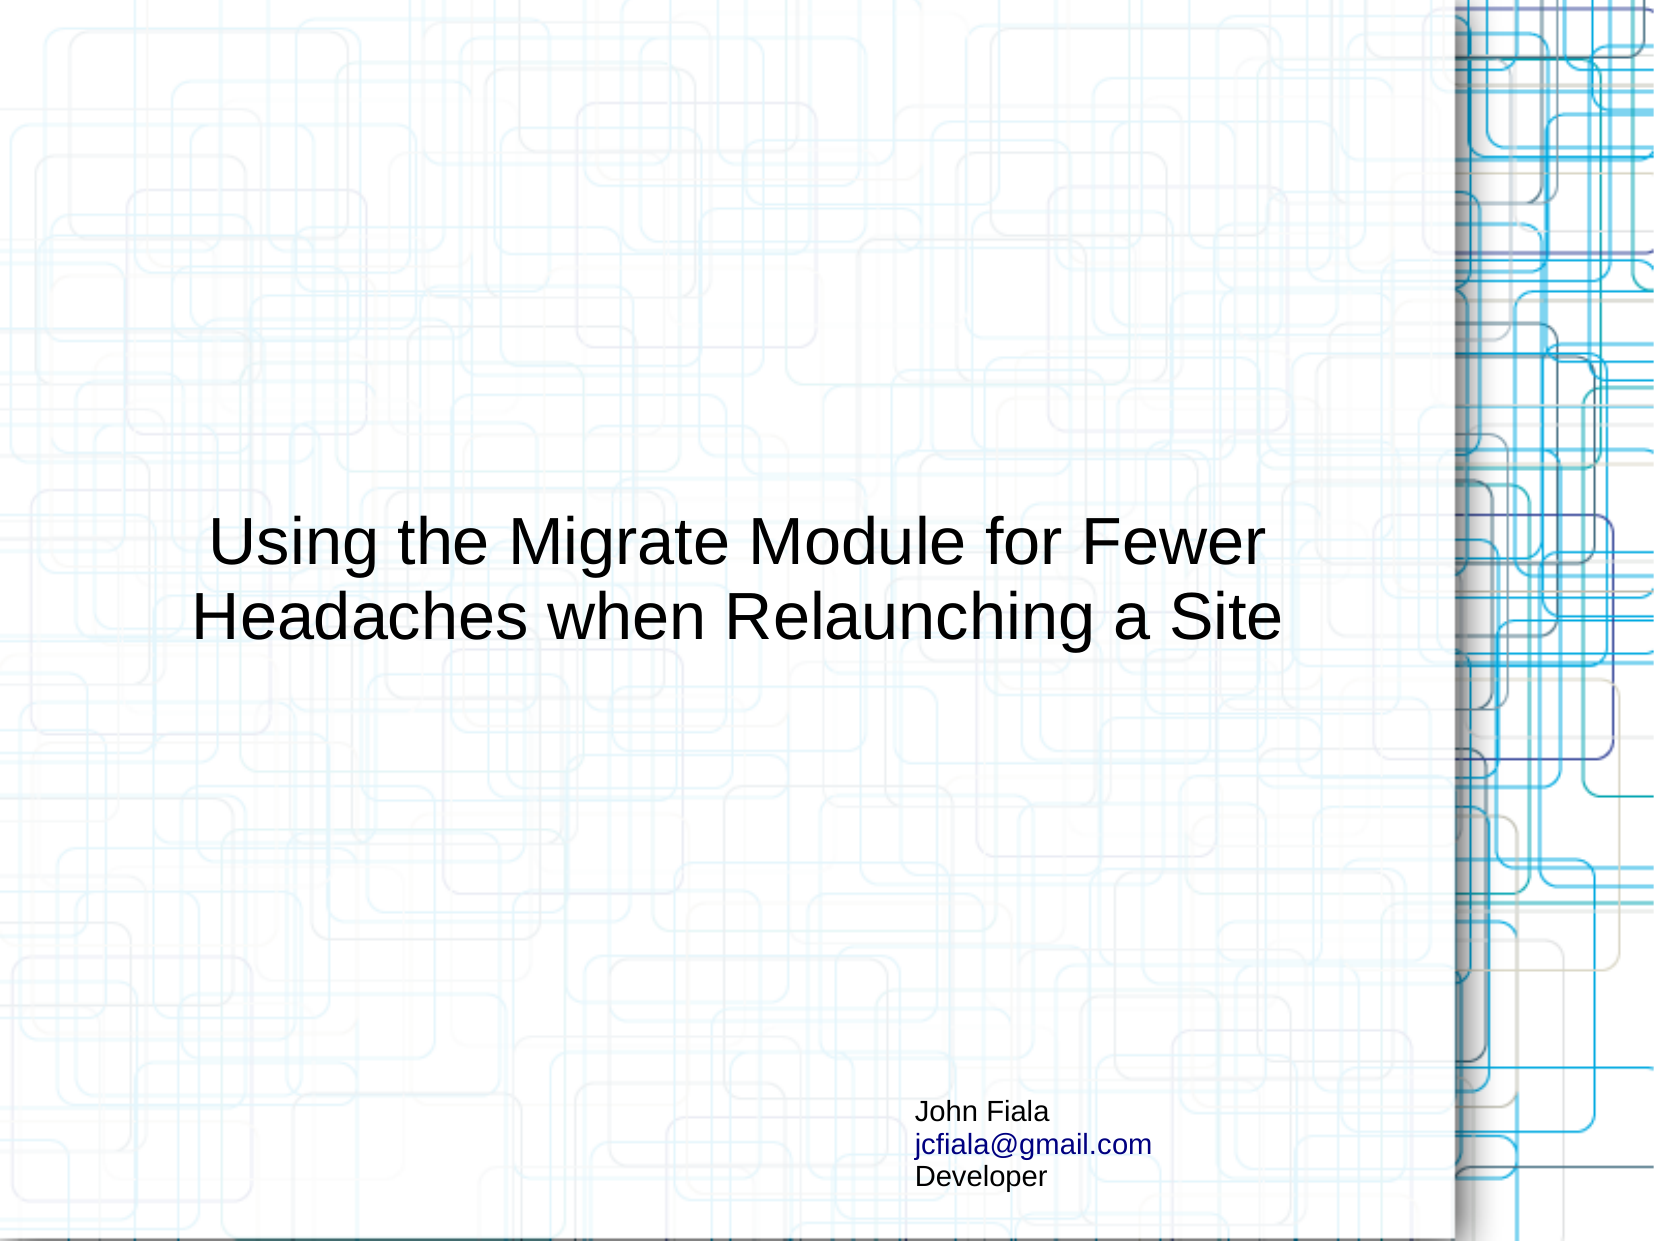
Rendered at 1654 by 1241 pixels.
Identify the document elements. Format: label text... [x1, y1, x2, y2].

text_box John Fiala jcfiala@gmail.com Developer [900, 1087, 1388, 1201]
subtitle Using the Migrate Module for Fewer Headaches when Relaunching a Site [59, 49, 1418, 1109]
picture [0, 0, 1654, 1241]
